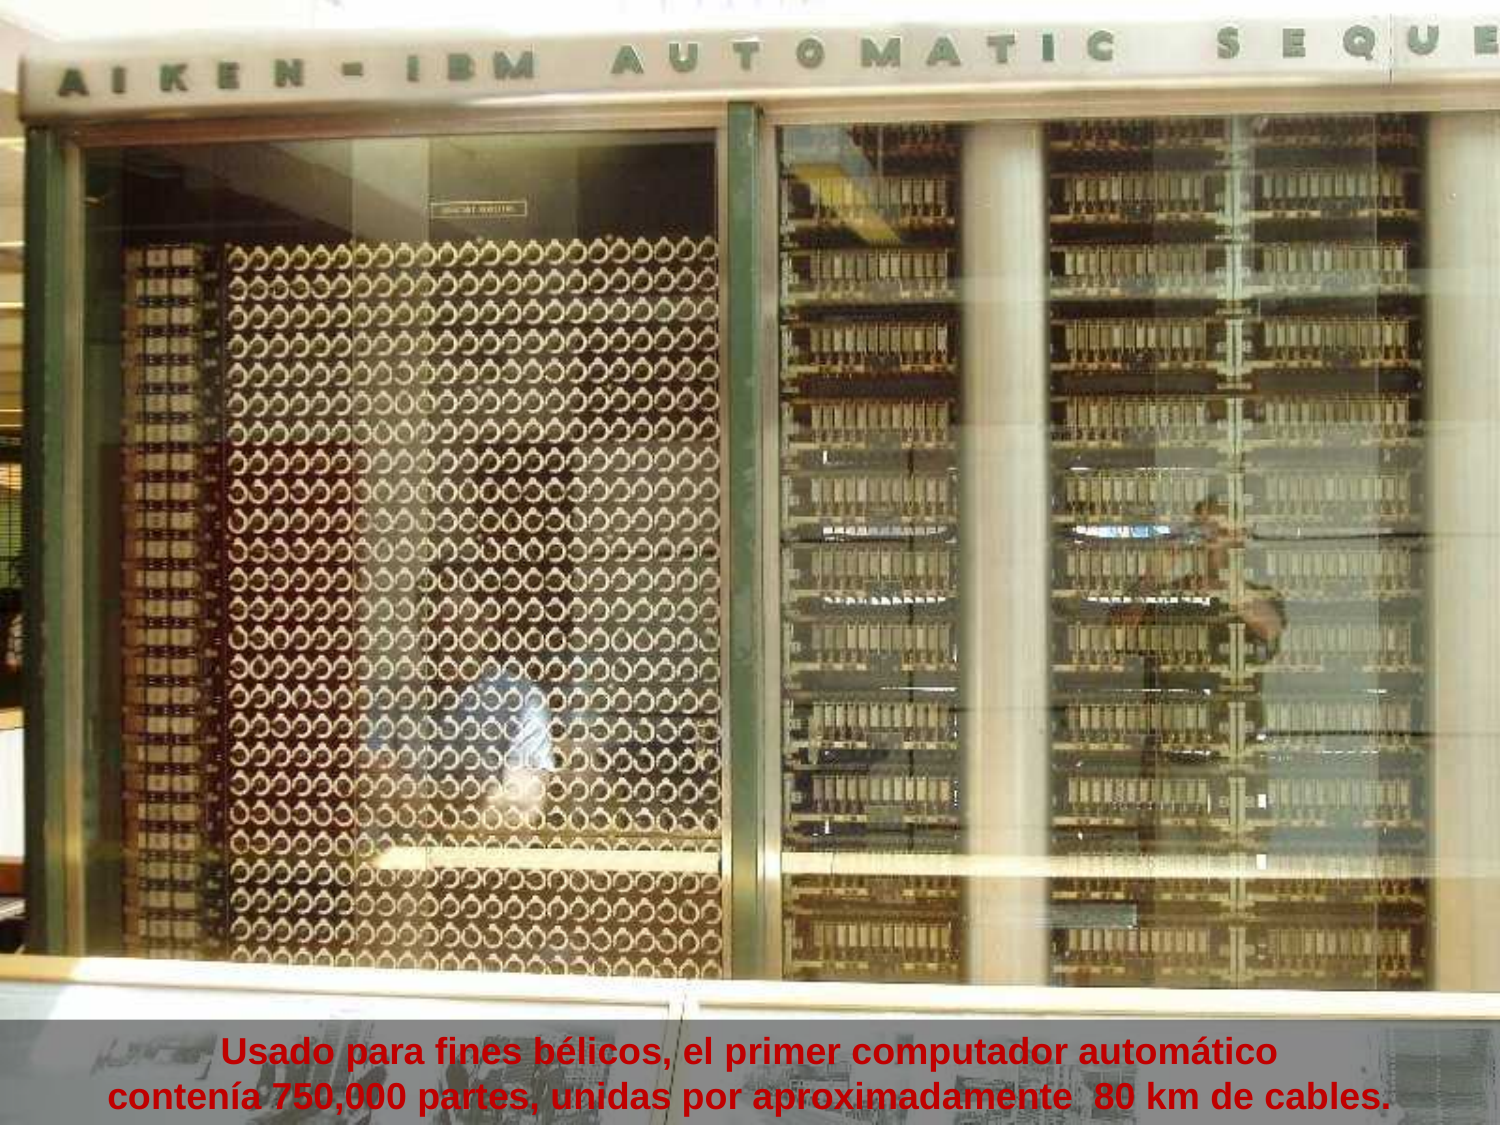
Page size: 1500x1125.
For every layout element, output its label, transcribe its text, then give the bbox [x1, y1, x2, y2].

picture [0, 0, 1500, 1019]
text_box Usado para fines bélicos, el primer computador automático contenía 750,000 partes, unidas por aproximadamente 80 km de cables. [0, 1019, 1500, 1125]
